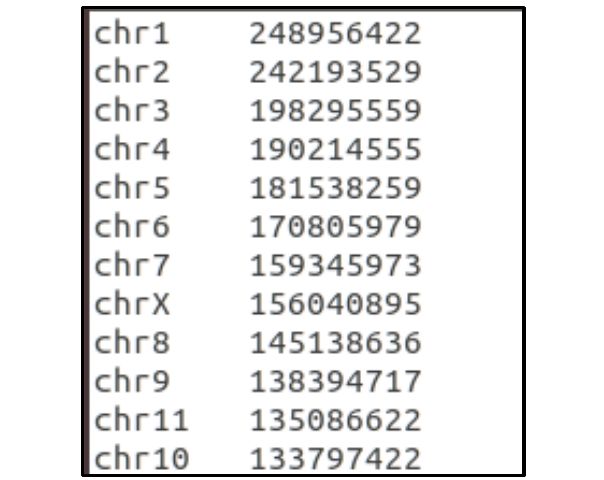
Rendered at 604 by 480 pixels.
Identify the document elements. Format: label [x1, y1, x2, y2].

picture [84, 9, 523, 475]
